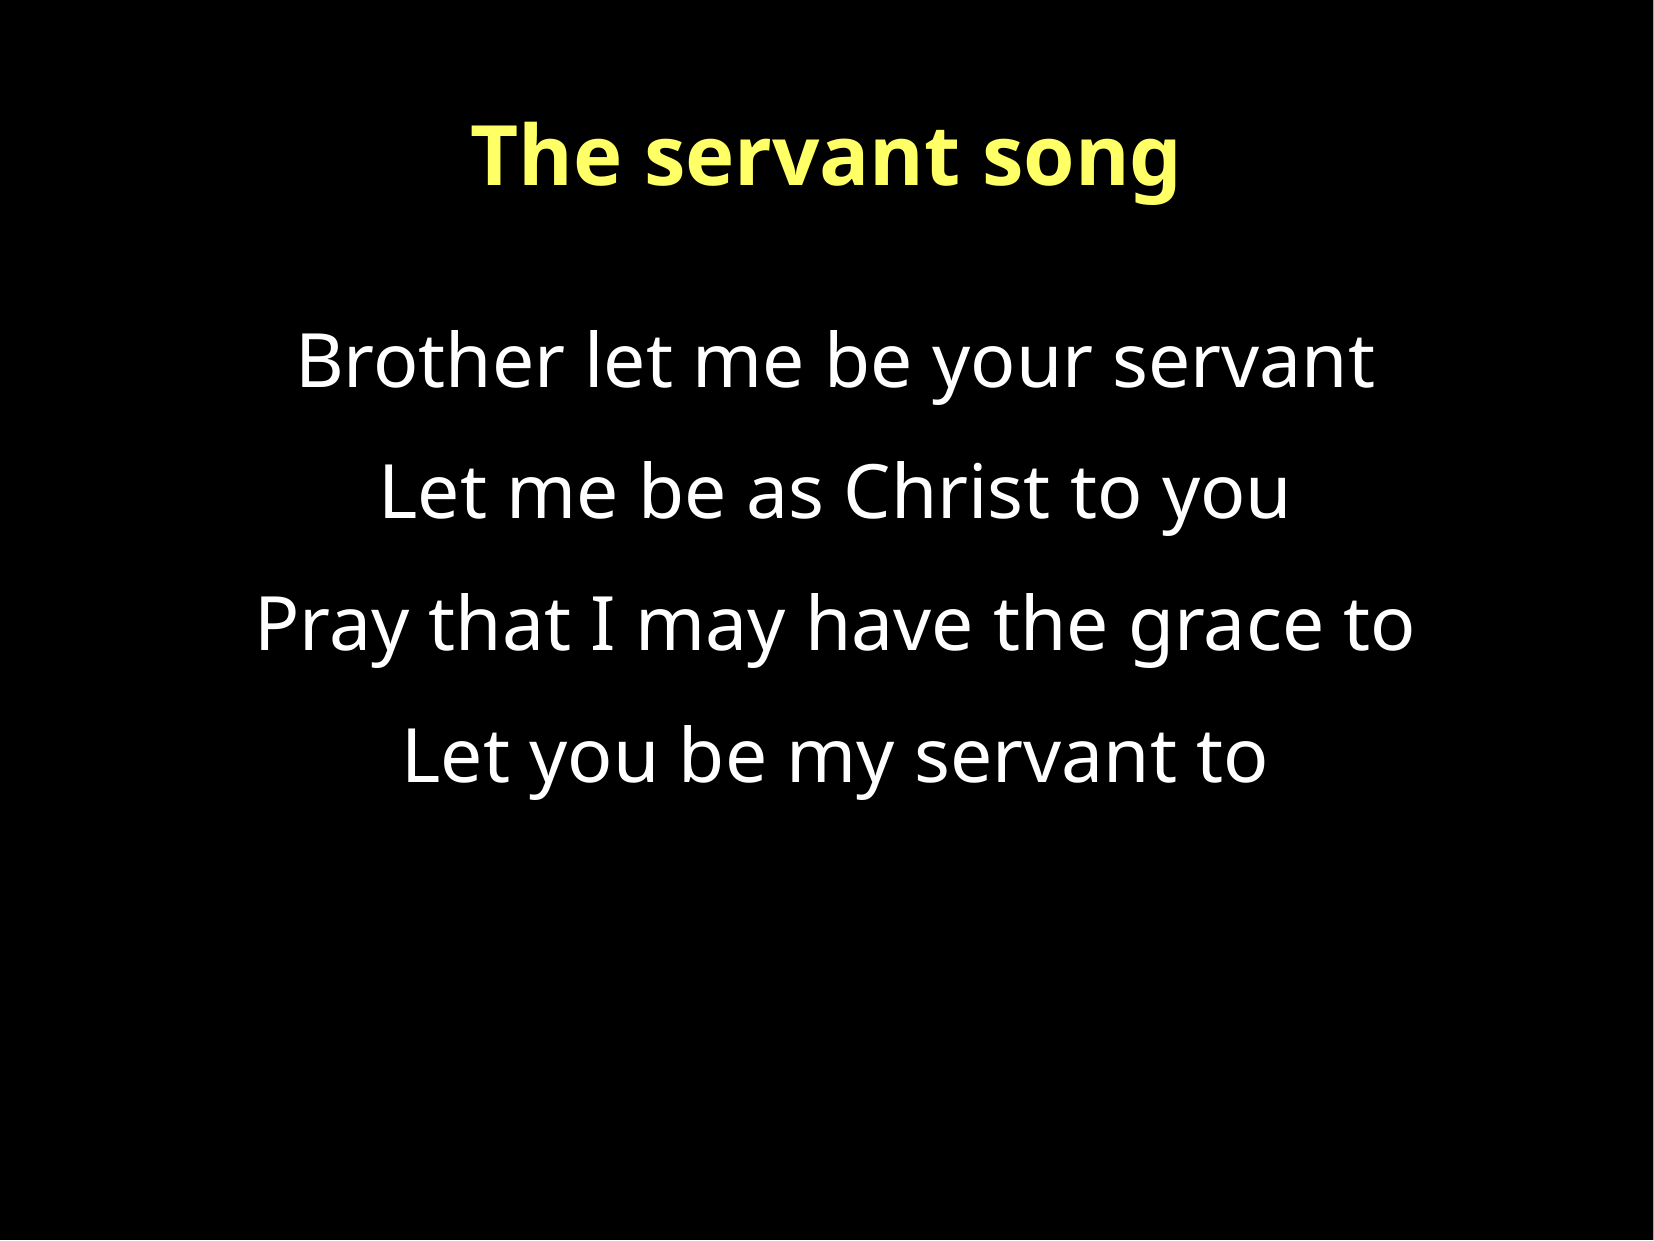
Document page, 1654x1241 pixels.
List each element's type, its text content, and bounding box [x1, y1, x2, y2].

title The servant song [0, 49, 1654, 257]
list Brother let me be your servant Let me be as Christ to you Pray that I may have the grace to Let you be my servant to [0, 307, 1654, 1229]
